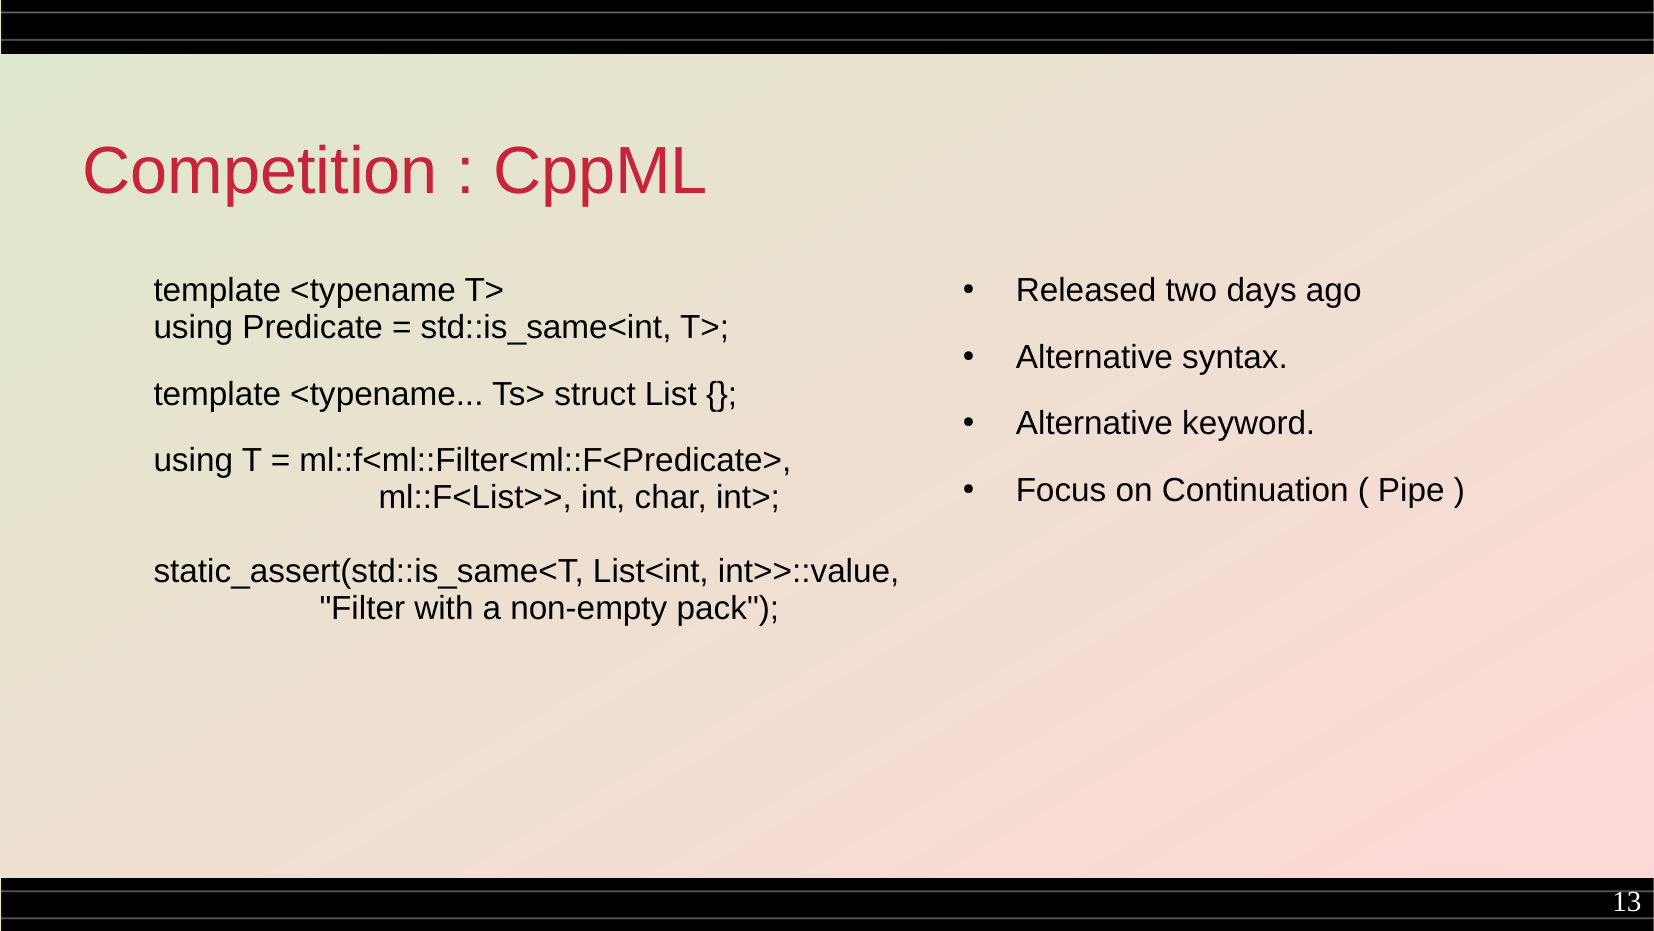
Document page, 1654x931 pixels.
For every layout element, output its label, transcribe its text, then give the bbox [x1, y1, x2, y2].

title Competition : CppML [82, 92, 1571, 249]
list template <typename T> using Predicate = std::is_same<int, T>; template <typename... Ts> struct List {}; using T = ml::f<ml::Filter<ml::F<Predicate>, ml::F<List>>, int, char, int>; static_assert(std::is_same<T, List<int, int>>::value, "Filter with a non-empty pack"); [82, 271, 945, 758]
picture [1, 878, 1654, 931]
picture [1, 0, 1654, 54]
list Released two days ago Alternative syntax. Alternative keyword. Focus on Continuation ( Pipe ) [945, 271, 1572, 758]
